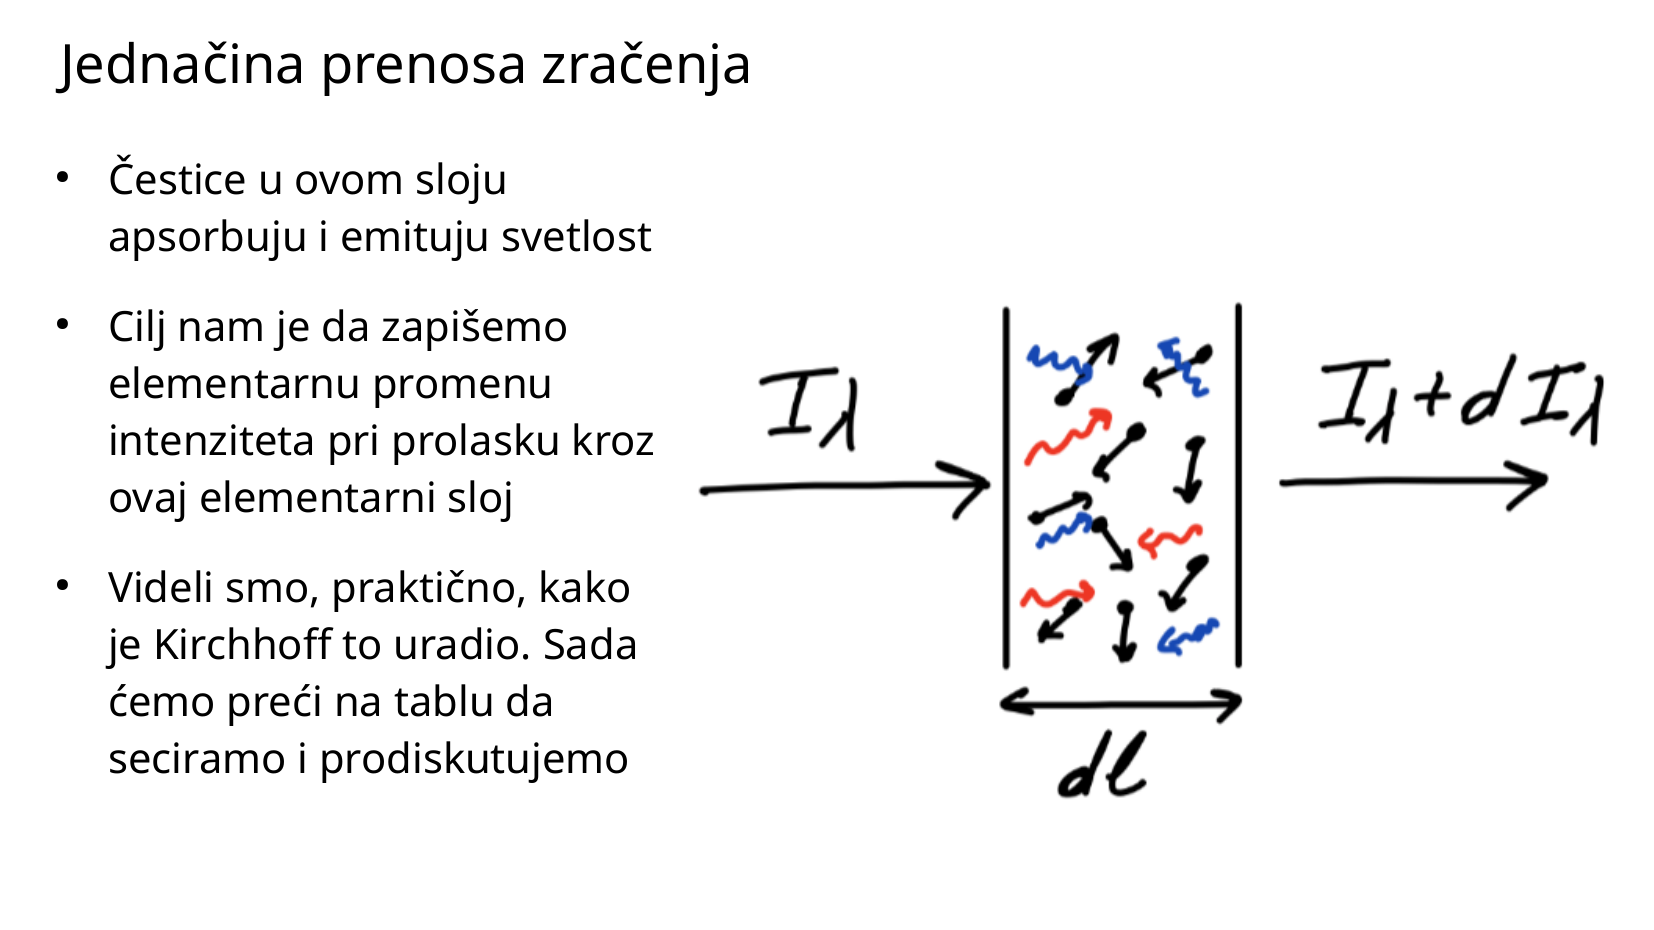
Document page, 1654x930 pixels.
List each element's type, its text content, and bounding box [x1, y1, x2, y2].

picture [660, 224, 1635, 815]
list Čestice u ovom sloju apsorbuju i emituju svetlost Cilj nam je da zapišemo elementarnu promenu intenziteta pri prolasku kroz ovaj elementarni sloj Videli smo, praktično, kako je Kirchhoff to uradio. Sada ćemo preći na tablu da seciramo i prodiskutujemo [37, 150, 676, 880]
title Jednačina prenosa zračenja [59, 13, 1648, 113]
